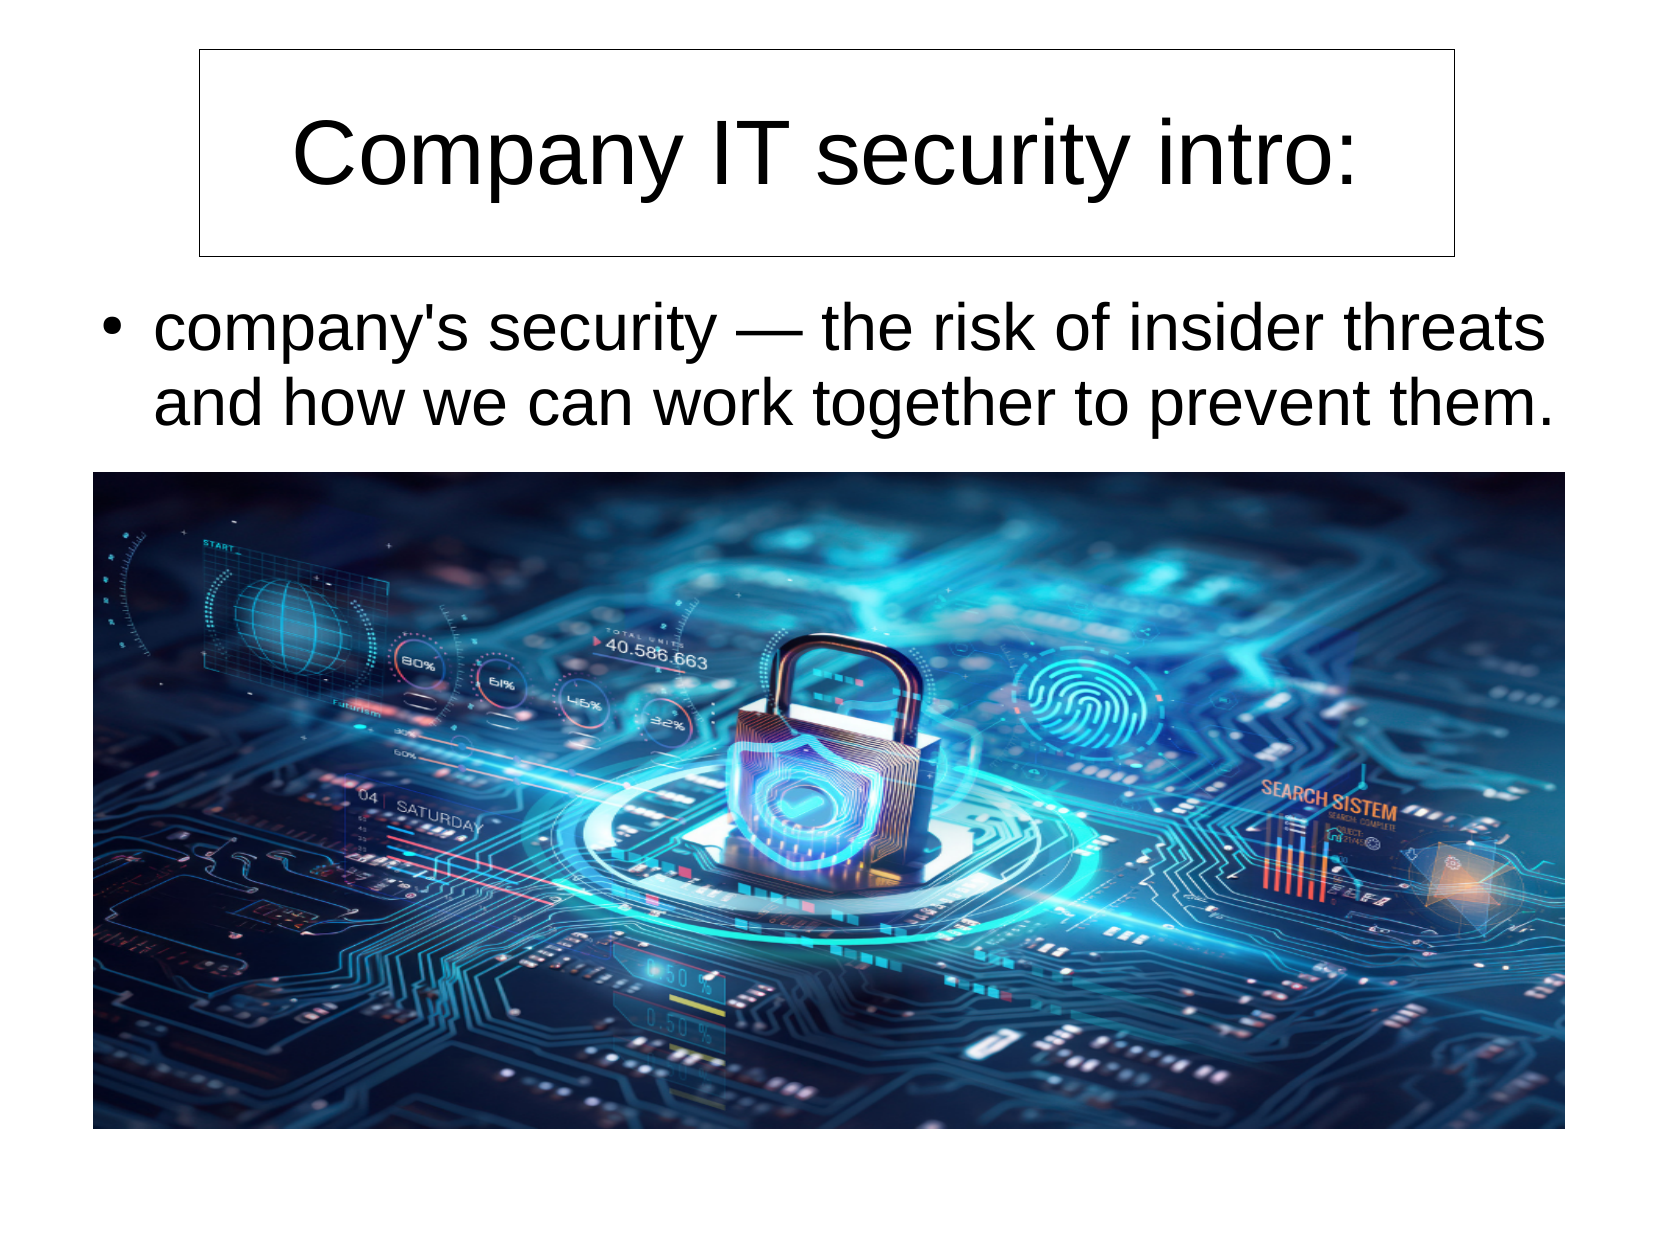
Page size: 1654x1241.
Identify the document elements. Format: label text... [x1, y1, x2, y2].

title Company IT security intro: [199, 49, 1455, 257]
picture [93, 472, 1565, 1129]
list company's security — the risk of insider threats and how we can work together to prevent them. [82, 290, 1571, 1010]
